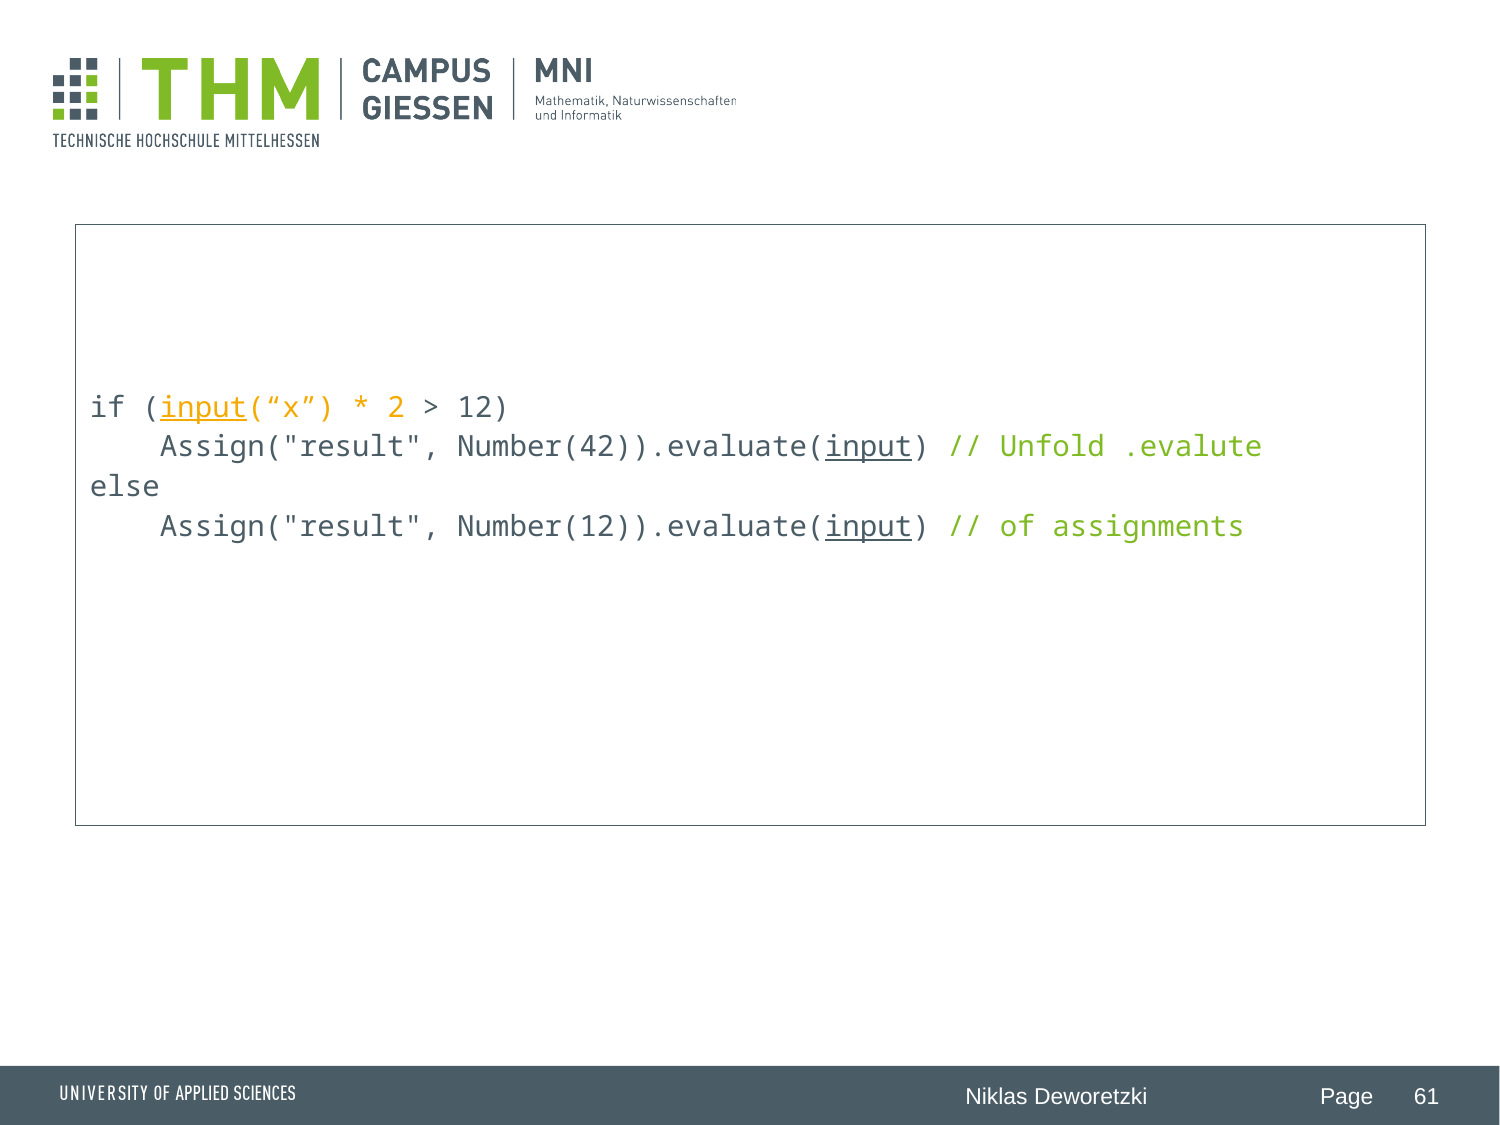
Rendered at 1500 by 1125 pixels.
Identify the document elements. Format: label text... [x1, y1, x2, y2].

text_box if (input(“x”) * 2 > 12) Assign("result", Number(42)).evaluate(input) // Unfold .evalute else Assign("result", Number(12)).evaluate(input) // of assignments [75, 224, 1426, 826]
slide_number <number> [1376, 1073, 1455, 1118]
picture [53, 58, 736, 147]
picture [59, 1082, 296, 1104]
